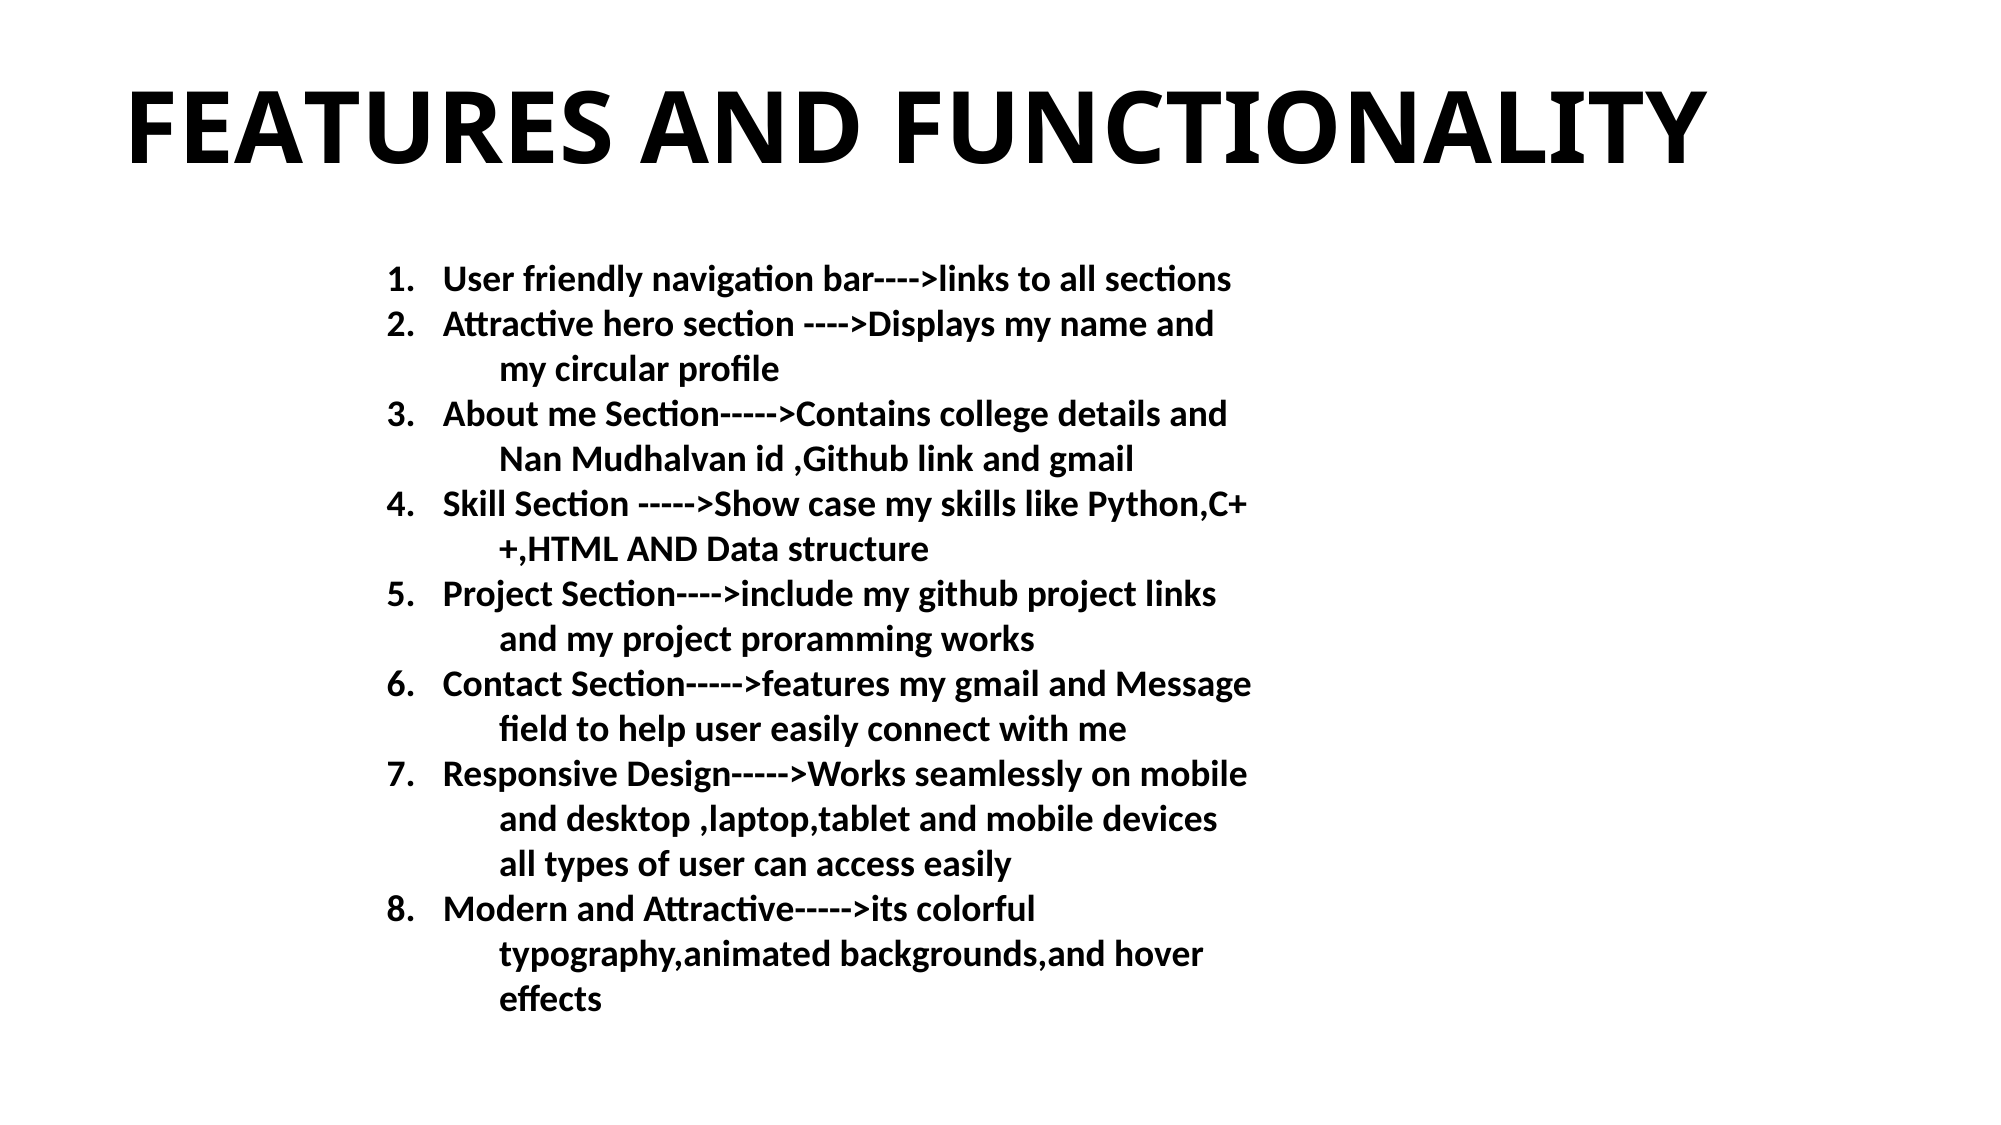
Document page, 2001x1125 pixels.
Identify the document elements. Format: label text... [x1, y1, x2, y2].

text_box User friendly navigation bar---->links to all sections Attractive hero section ---->Displays my name and my circular profile About me Section----->Contains college details and Nan Mudhalvan id ,Github link and gmail Skill Section ----->Show case my skills like Python,C++,HTML AND Data structure Project Section---->include my github project links and my project proramming works Contact Section----->features my gmail and Message field to help user easily connect with me Responsive Design----->Works seamlessly on mobile and desktop ,laptop,tablet and mobile devices all types of user can access easily Modern and Attractive----->its colorful typography,animated backgrounds,and hover effects [371, 246, 1274, 1034]
title FEATURES AND FUNCTIONALITY [123, 63, 1877, 188]
